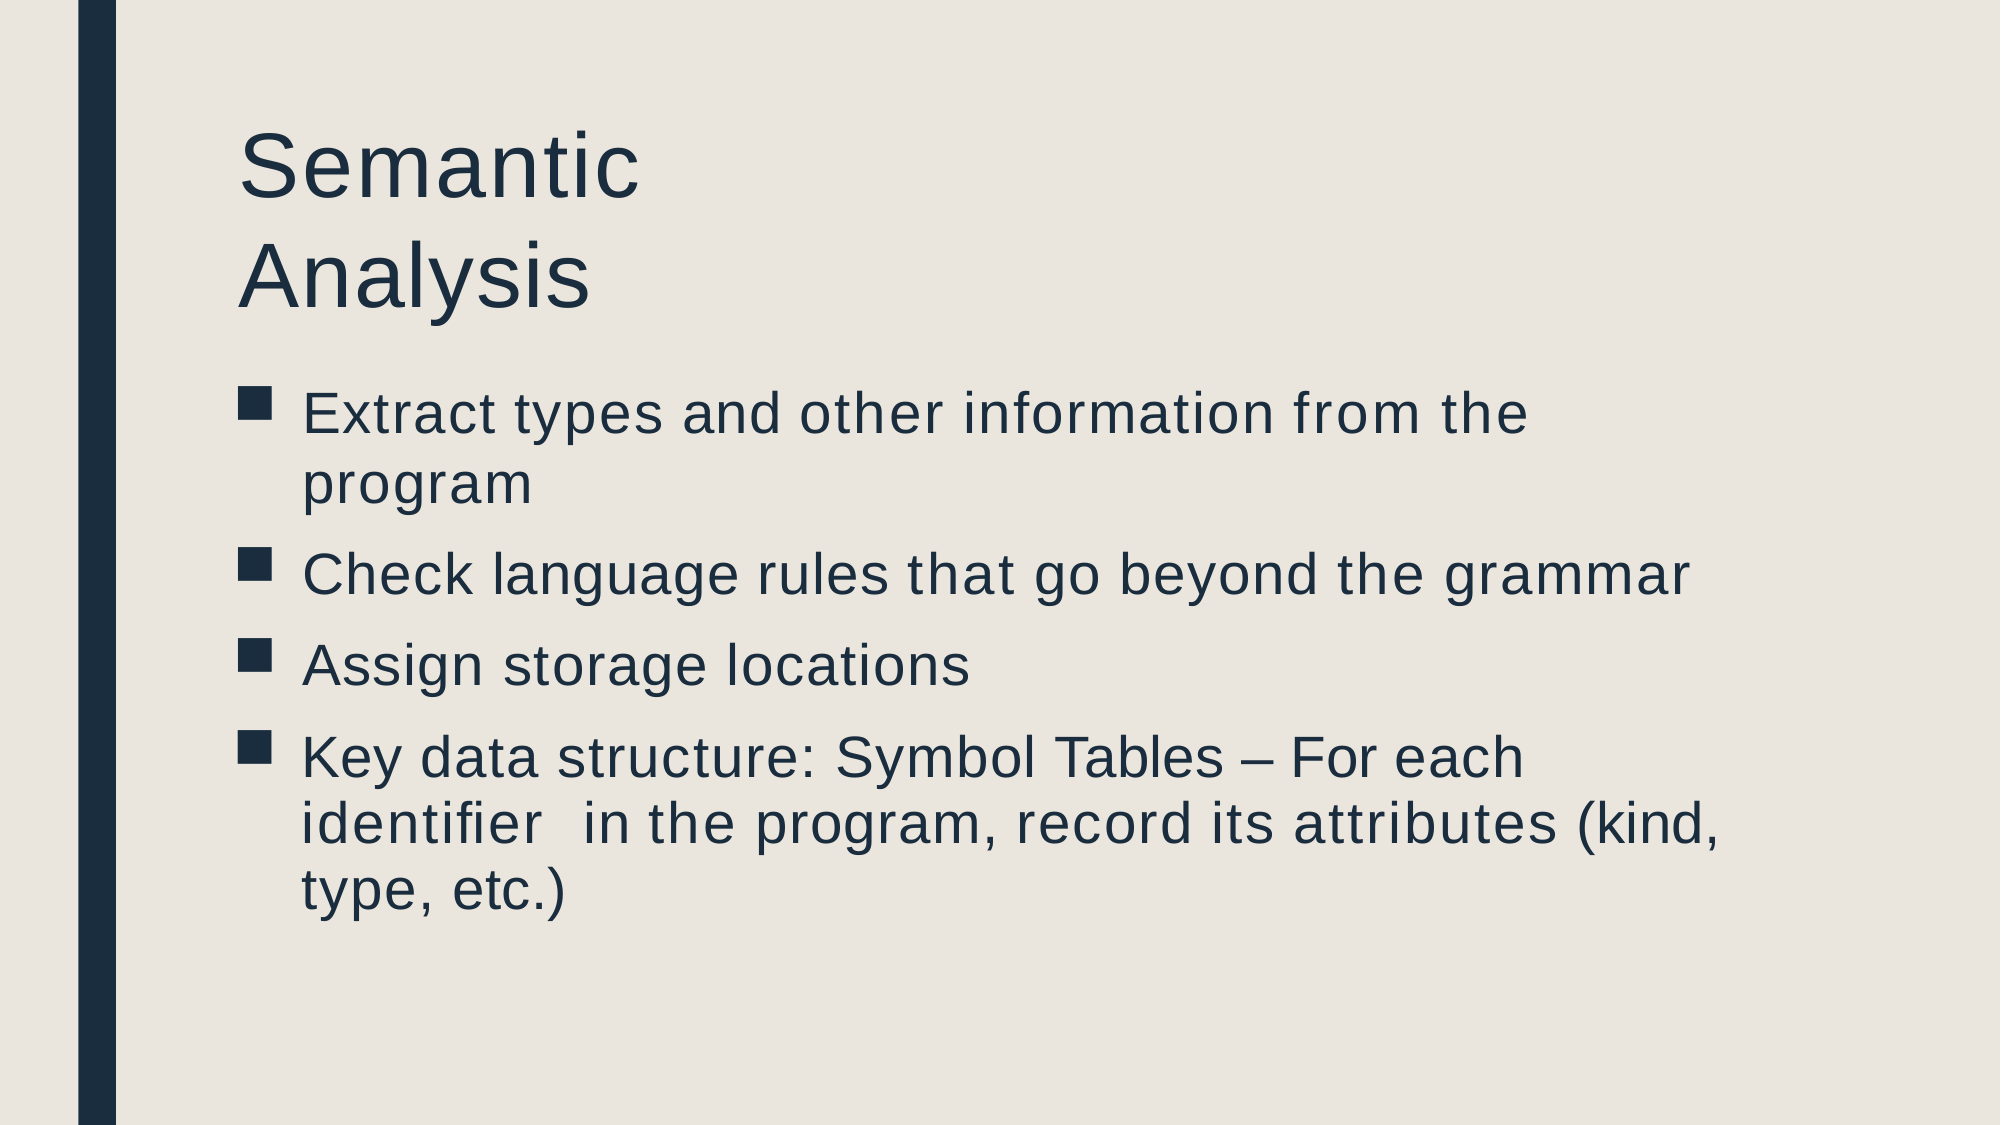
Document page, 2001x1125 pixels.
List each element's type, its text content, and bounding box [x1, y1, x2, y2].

title Semantic Analysis [236, 103, 1021, 326]
text_box Extract types and other information from the program Check language rules that go beyond the grammar Assign storage locations Key data structure: Symbol Tables – For each identiﬁer in the program, record its attributes (kind, type, etc.) [230, 352, 1767, 922]
